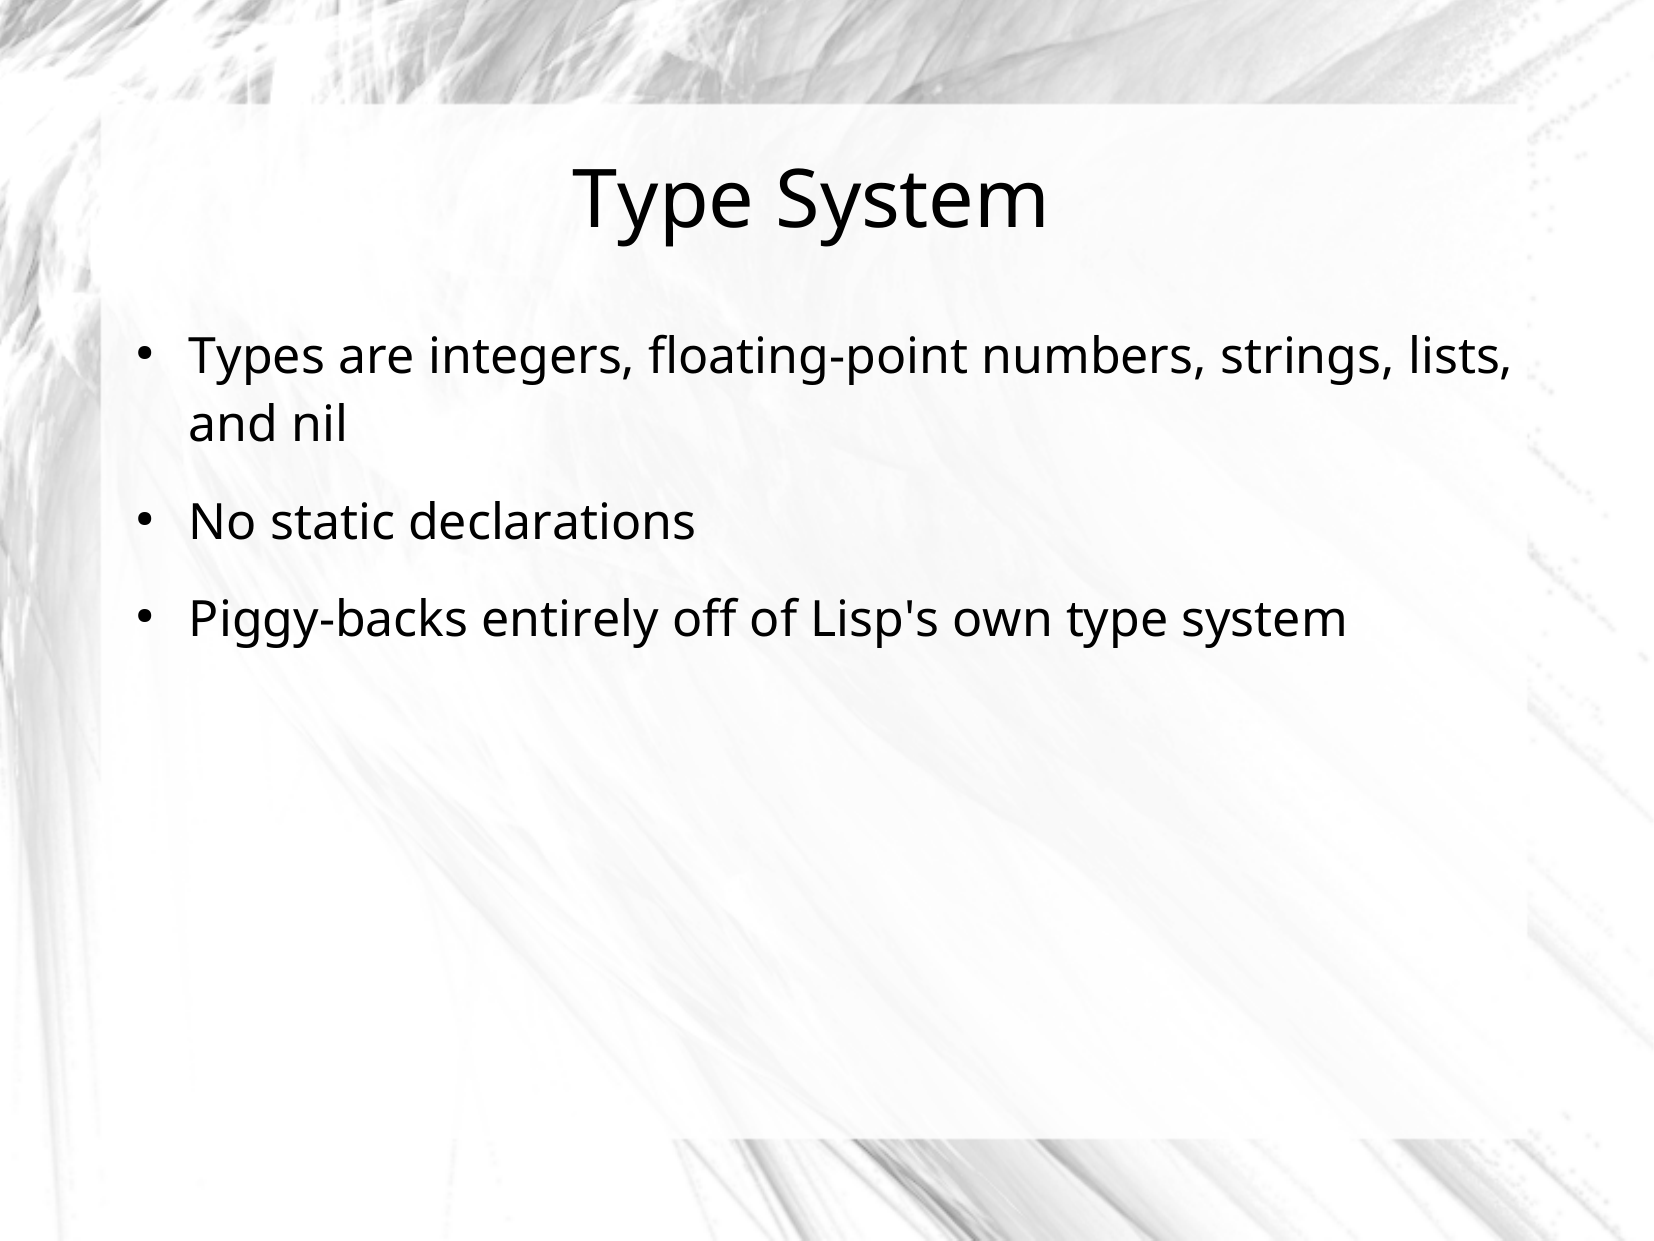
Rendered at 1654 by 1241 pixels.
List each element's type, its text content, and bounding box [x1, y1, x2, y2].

picture [0, 0, 1654, 1241]
list Types are integers, floating-point numbers, strings, lists, and nil No static declarations Piggy-backs entirely off of Lisp's own type system [118, 319, 1571, 1040]
title Type System [118, 112, 1506, 281]
